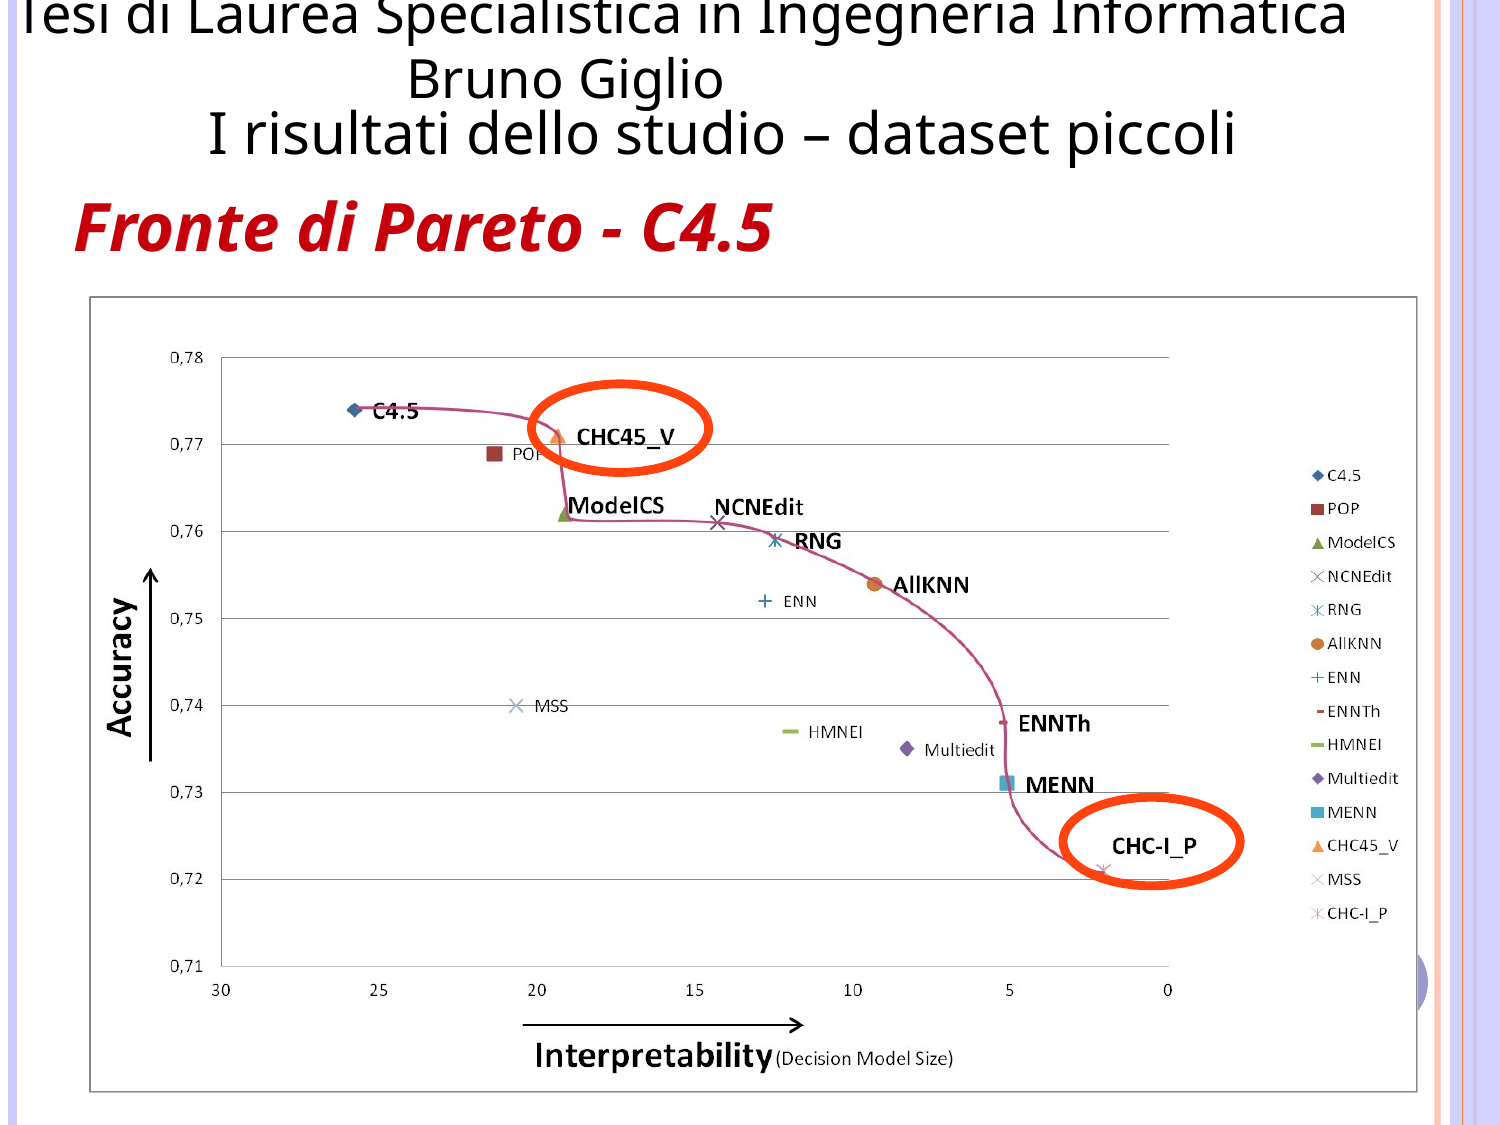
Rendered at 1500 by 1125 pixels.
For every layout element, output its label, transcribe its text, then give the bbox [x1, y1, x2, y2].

title Tesi di Laurea Specialistica in Ingegneria Informatica Bruno Giglio [0, 0, 1477, 89]
text_box I risultati dello studio – dataset piccoli [29, 88, 1418, 178]
picture [88, 295, 1418, 1093]
text_box Fronte di Pareto - C4.5 [59, 177, 1447, 296]
text_box [531, 383, 709, 473]
text_box [1062, 797, 1241, 886]
